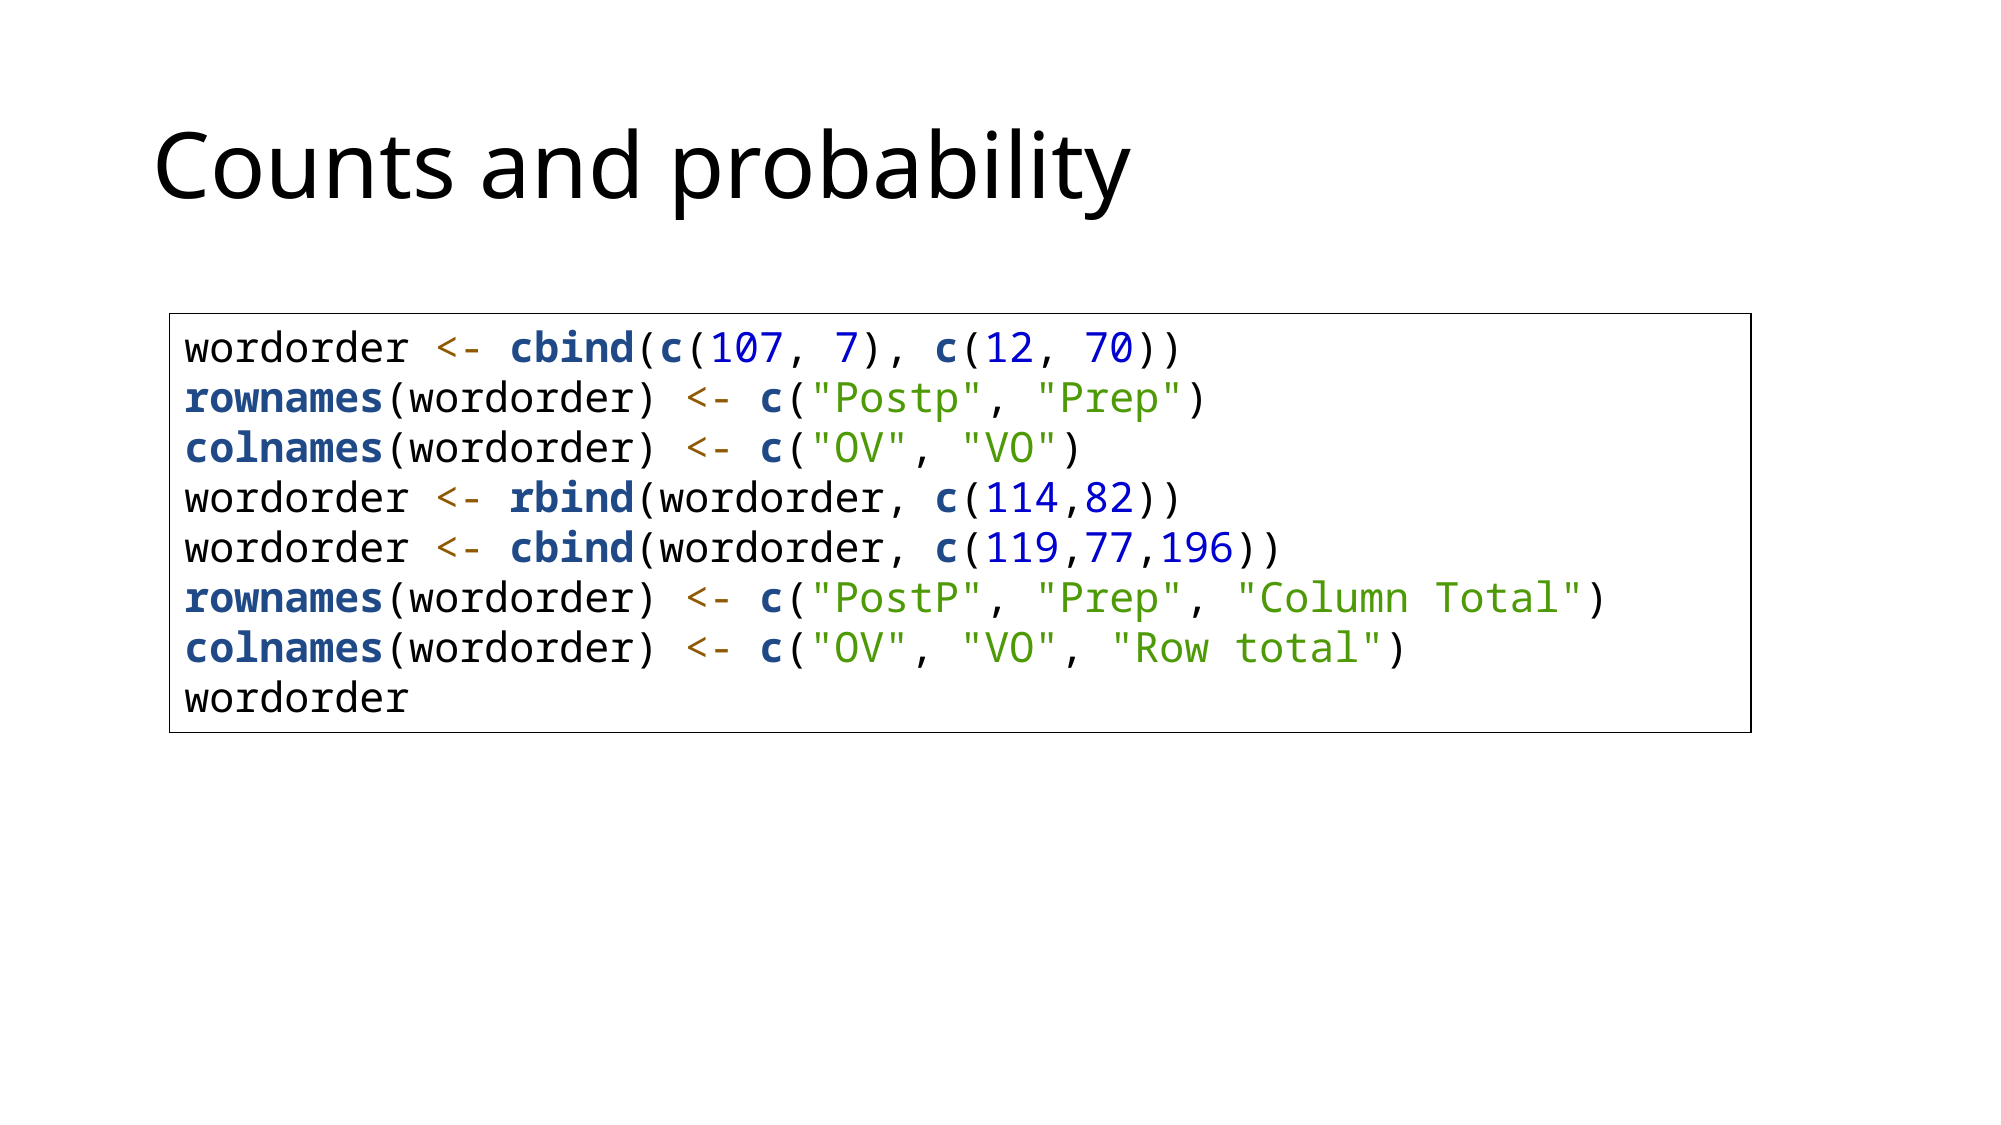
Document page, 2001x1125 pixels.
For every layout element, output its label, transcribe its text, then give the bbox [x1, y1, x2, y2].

text_box wordorder <- cbind(c(107, 7), c(12, 70)) rownames(wordorder) <- c("Postp", "Prep") colnames(wordorder) <- c("OV", "VO") wordorder <- rbind(wordorder, c(114,82)) wordorder <- cbind(wordorder, c(119,77,196)) rownames(wordorder) <- c("PostP", "Prep", "Column Total") colnames(wordorder) <- c("OV", "VO", "Row total") wordorder [169, 313, 1751, 733]
title Counts and probability [137, 59, 1863, 278]
